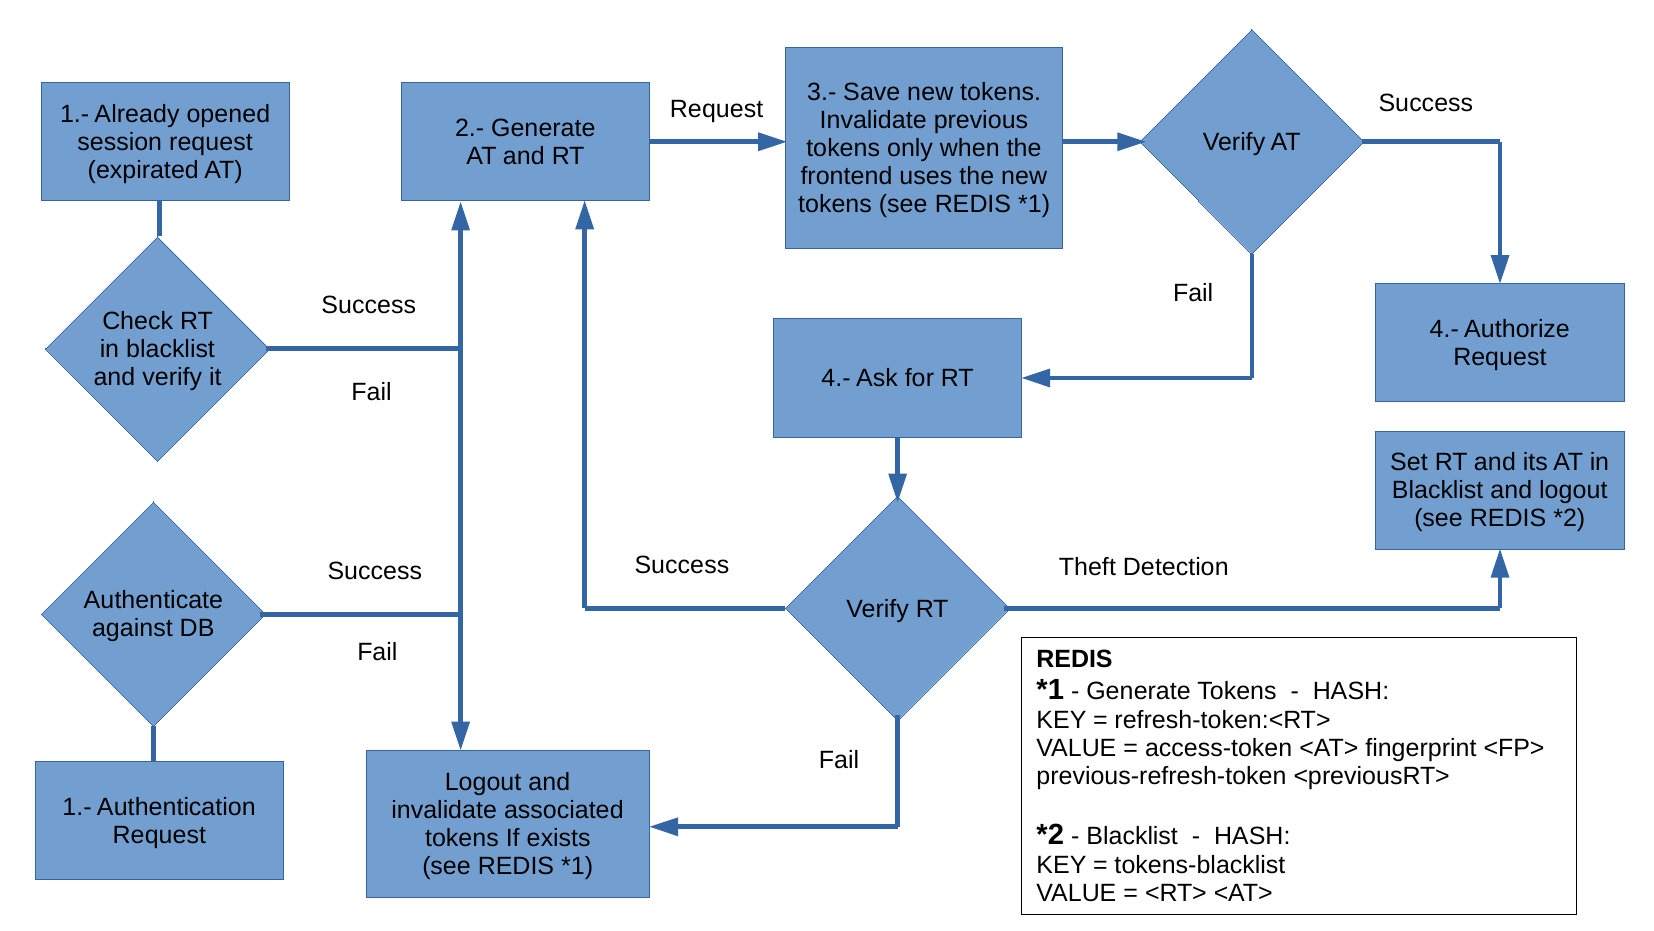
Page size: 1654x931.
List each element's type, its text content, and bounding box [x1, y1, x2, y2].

text_box Authenticate against DB [41, 501, 264, 726]
text_box 3.- Save new tokens. Invalidate previous tokens only when the frontend uses the new tokens (see REDIS *1) [785, 47, 1063, 249]
text_box Fail [1158, 271, 1229, 315]
text_box Success [306, 283, 432, 327]
text_box Fail [342, 630, 413, 674]
text_box 4.- Authorize Request [1375, 283, 1625, 402]
text_box Theft Detection [1044, 611, 1256, 615]
text_box Verify AT [1141, 29, 1362, 254]
text_box 1.- Already opened session request (expirated AT) [41, 82, 290, 201]
text_box Verify RT [785, 498, 1008, 719]
text_box Success [619, 543, 745, 587]
text_box Set RT and its AT in Blacklist and logout (see REDIS *2) [1375, 431, 1625, 550]
text_box Request [655, 87, 779, 130]
text_box REDIS *1 - Generate Tokens - HASH: KEY = refresh-token:<RT> VALUE = access-token <AT> fingerprint <FP> previous-refresh-token <previousRT> *2 - Blacklist - HASH: KEY = tokens-blacklist VALUE = <RT> <AT> [1021, 637, 1577, 915]
text_box Fail [336, 370, 407, 414]
text_box 2.- Generate AT and RT [401, 82, 650, 201]
text_box Check RT in blacklist and verify it [45, 237, 268, 462]
text_box Logout and invalidate associated tokens If exists (see REDIS *1) [366, 750, 650, 898]
text_box 1.- Authentication Request [35, 761, 284, 880]
text_box Fail [804, 738, 875, 782]
text_box Success [1363, 81, 1489, 125]
text_box Success [312, 549, 438, 593]
text_box Theft Detection [1044, 545, 1256, 606]
text_box 4.- Ask for RT [773, 318, 1022, 438]
